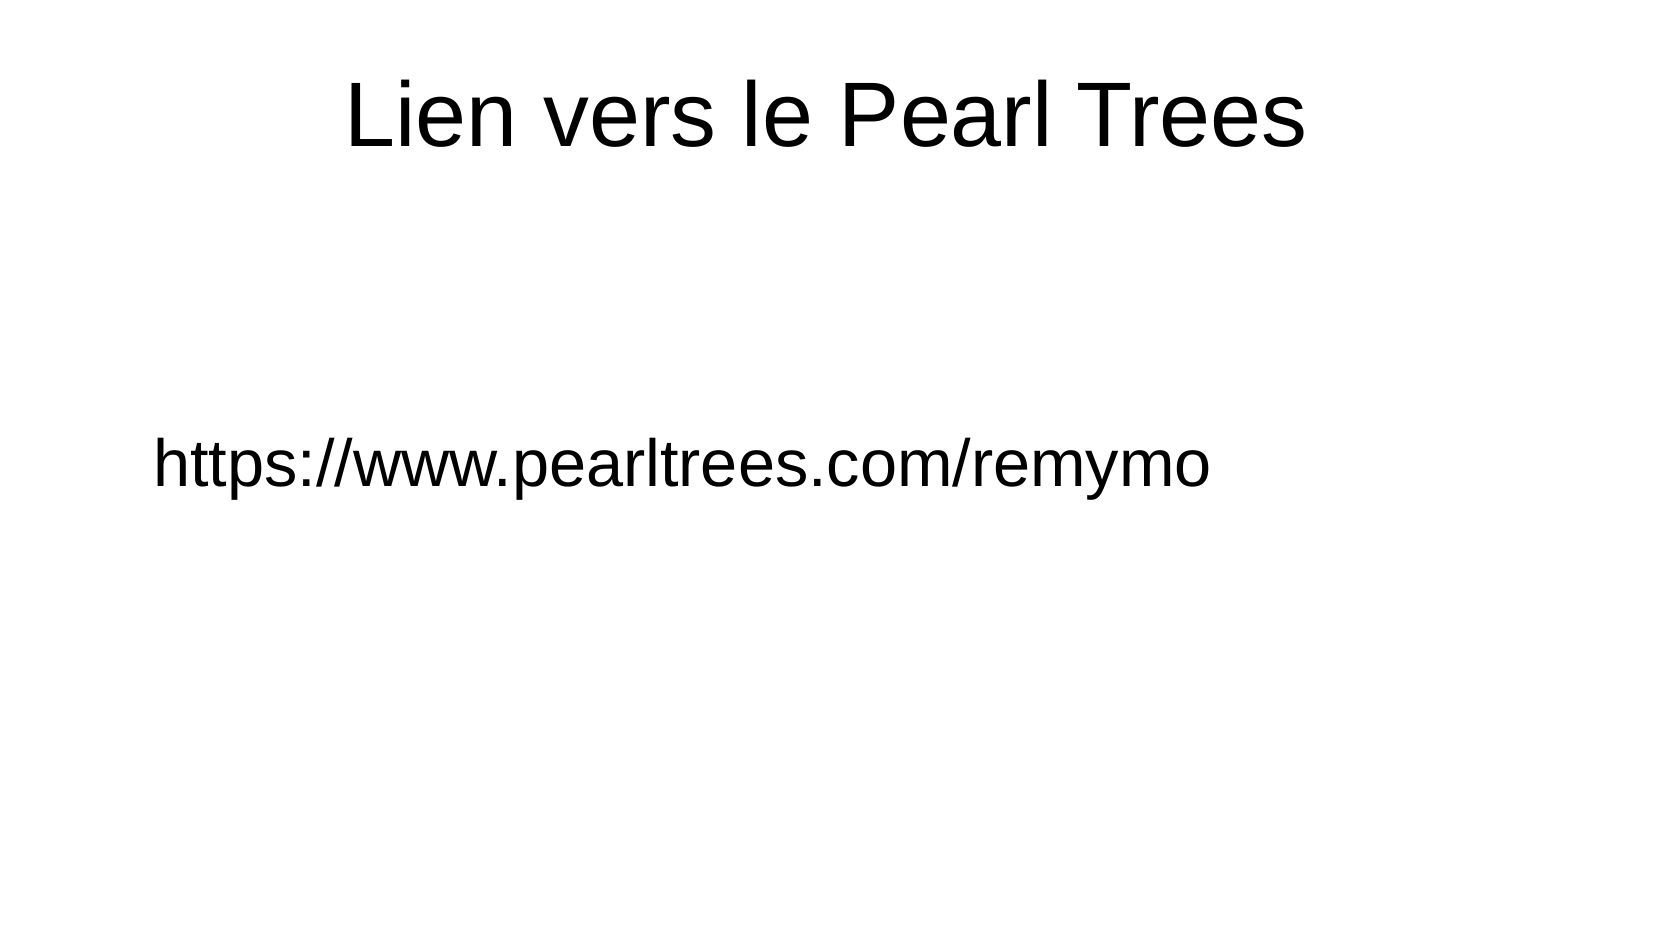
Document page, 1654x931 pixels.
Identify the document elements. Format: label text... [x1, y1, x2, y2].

list https://www.pearltrees.com/remymo [82, 217, 1571, 758]
title Lien vers le Pearl Trees [82, 37, 1571, 193]
